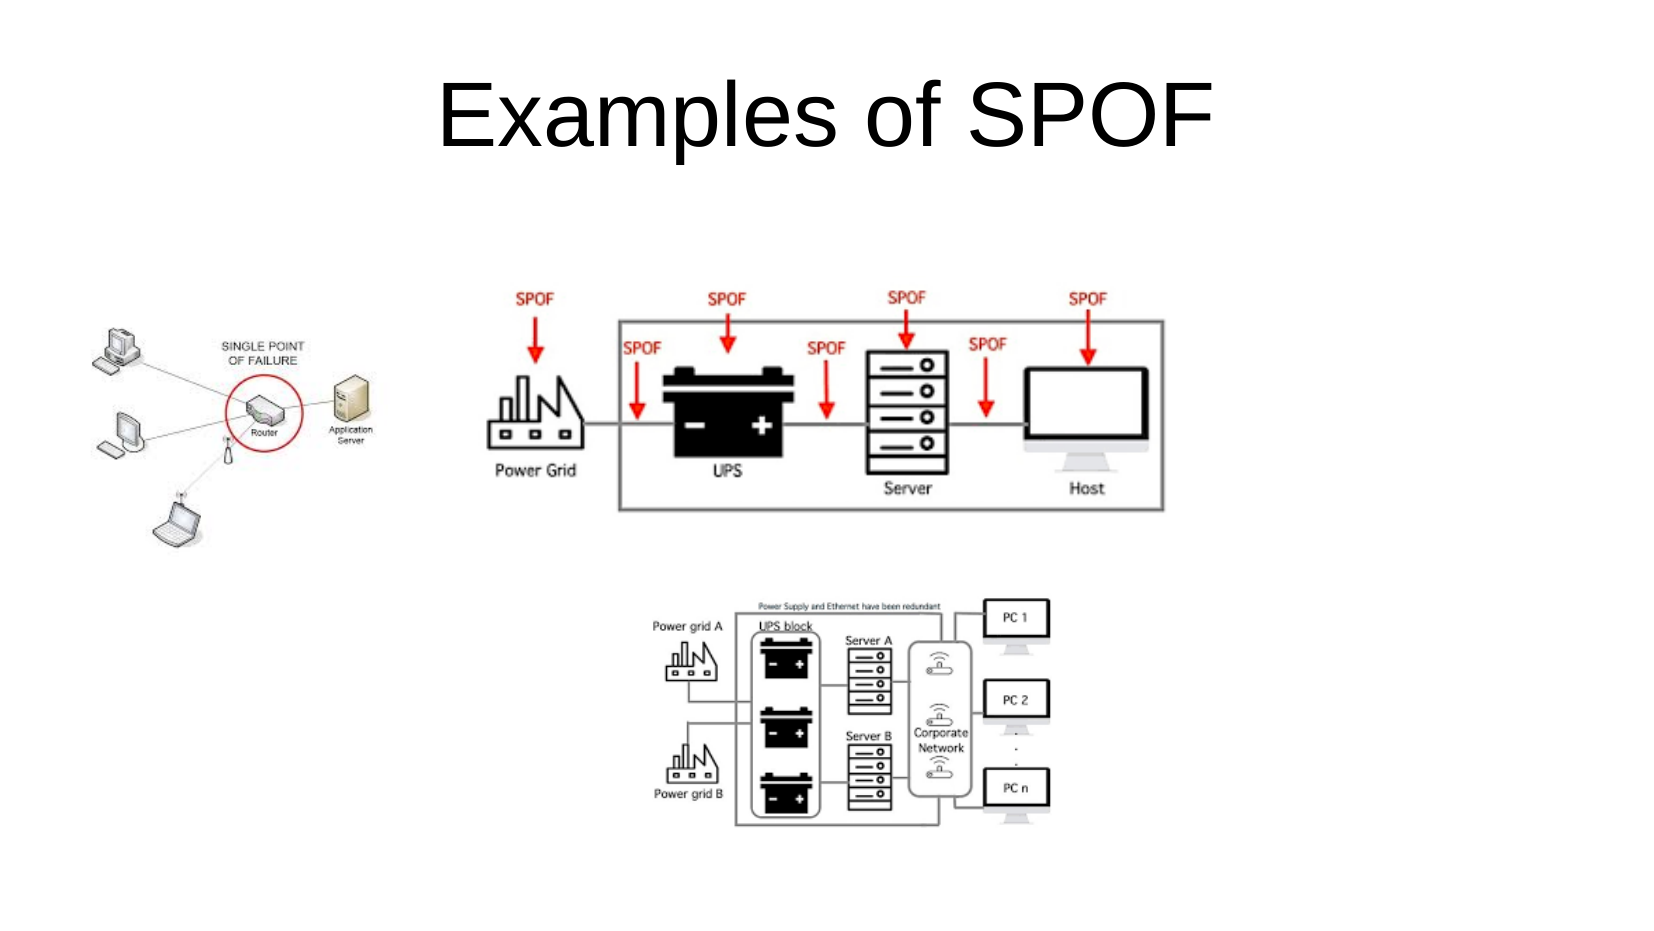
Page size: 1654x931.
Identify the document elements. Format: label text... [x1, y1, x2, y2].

picture [472, 276, 1170, 532]
title Examples of SPOF [82, 37, 1571, 193]
picture [652, 590, 1063, 832]
picture [58, 295, 414, 562]
